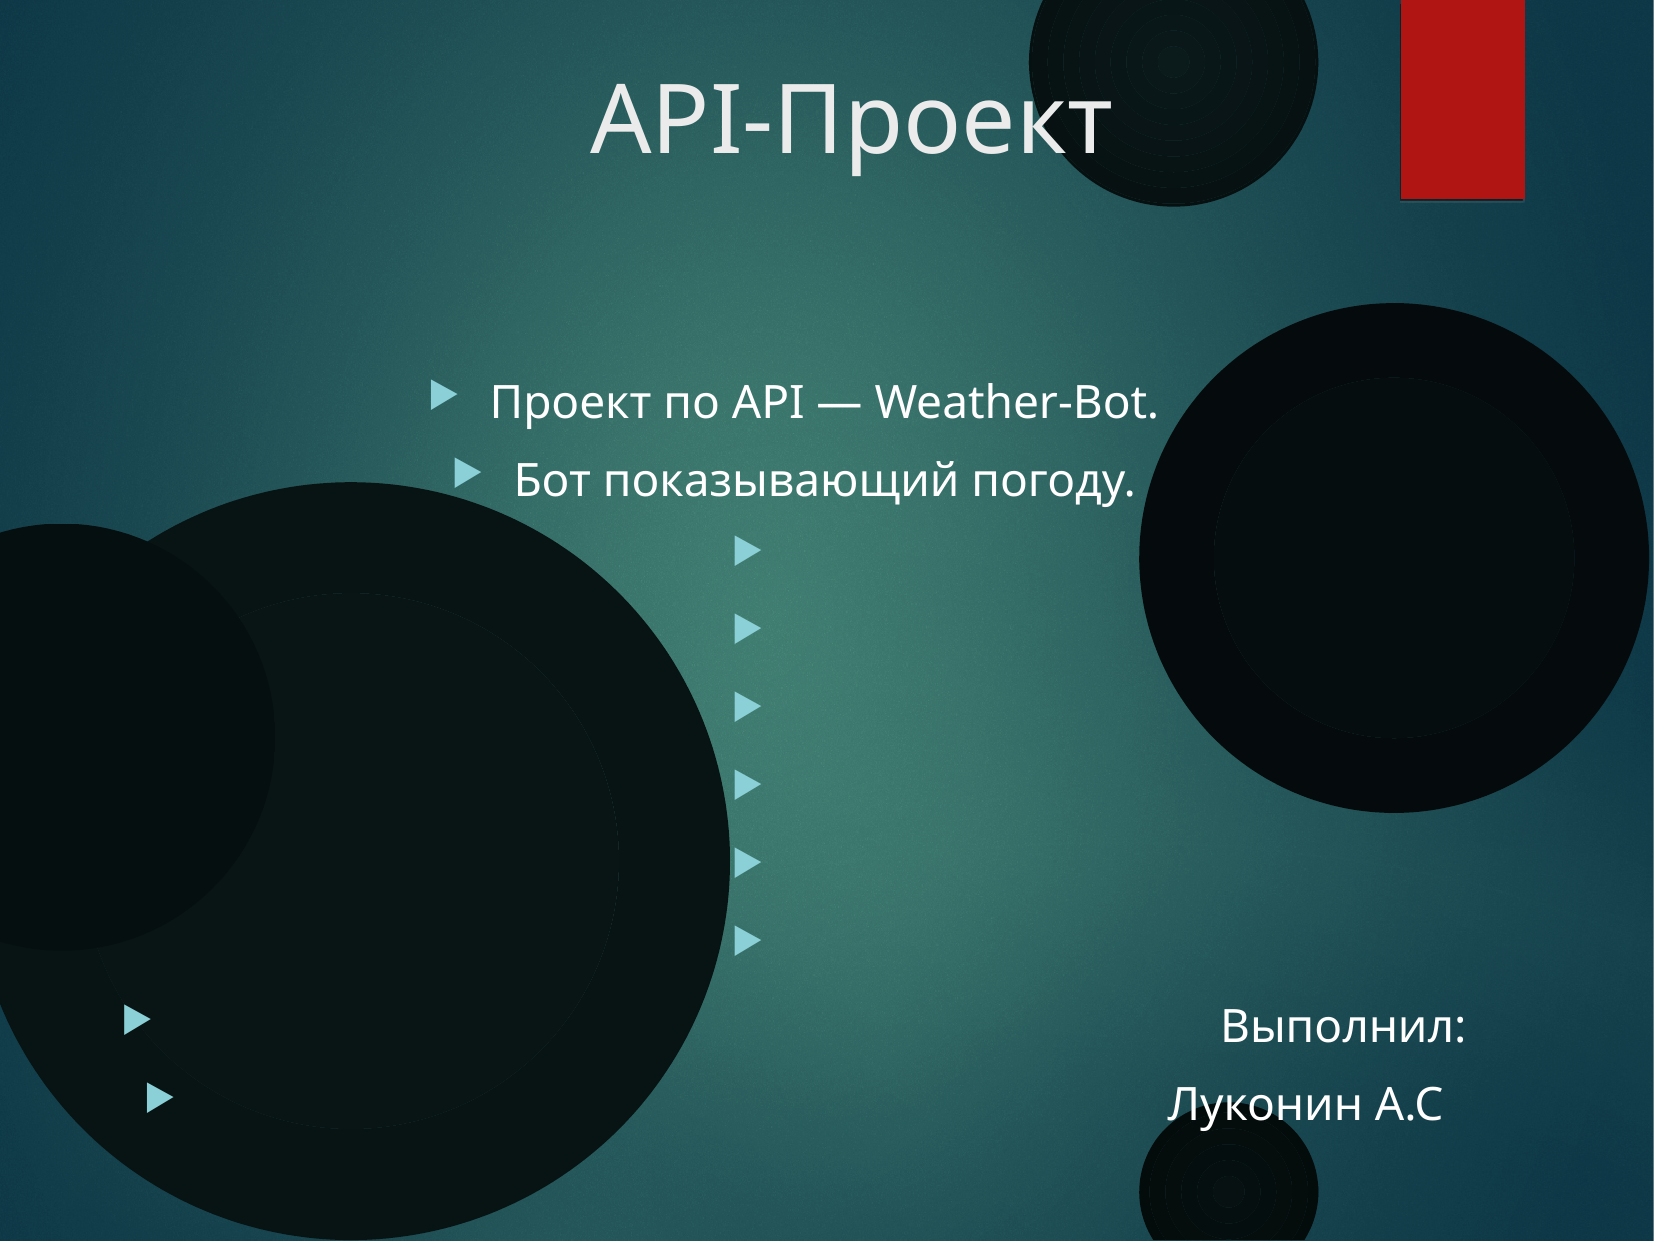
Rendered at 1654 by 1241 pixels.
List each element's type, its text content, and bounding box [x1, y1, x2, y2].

subtitle Проект по API — Weather-Bot. Бот показывающий погоду. Выполнил: Луконин А.С [43, 311, 1544, 1191]
title API-Проект [0, 49, 1489, 257]
